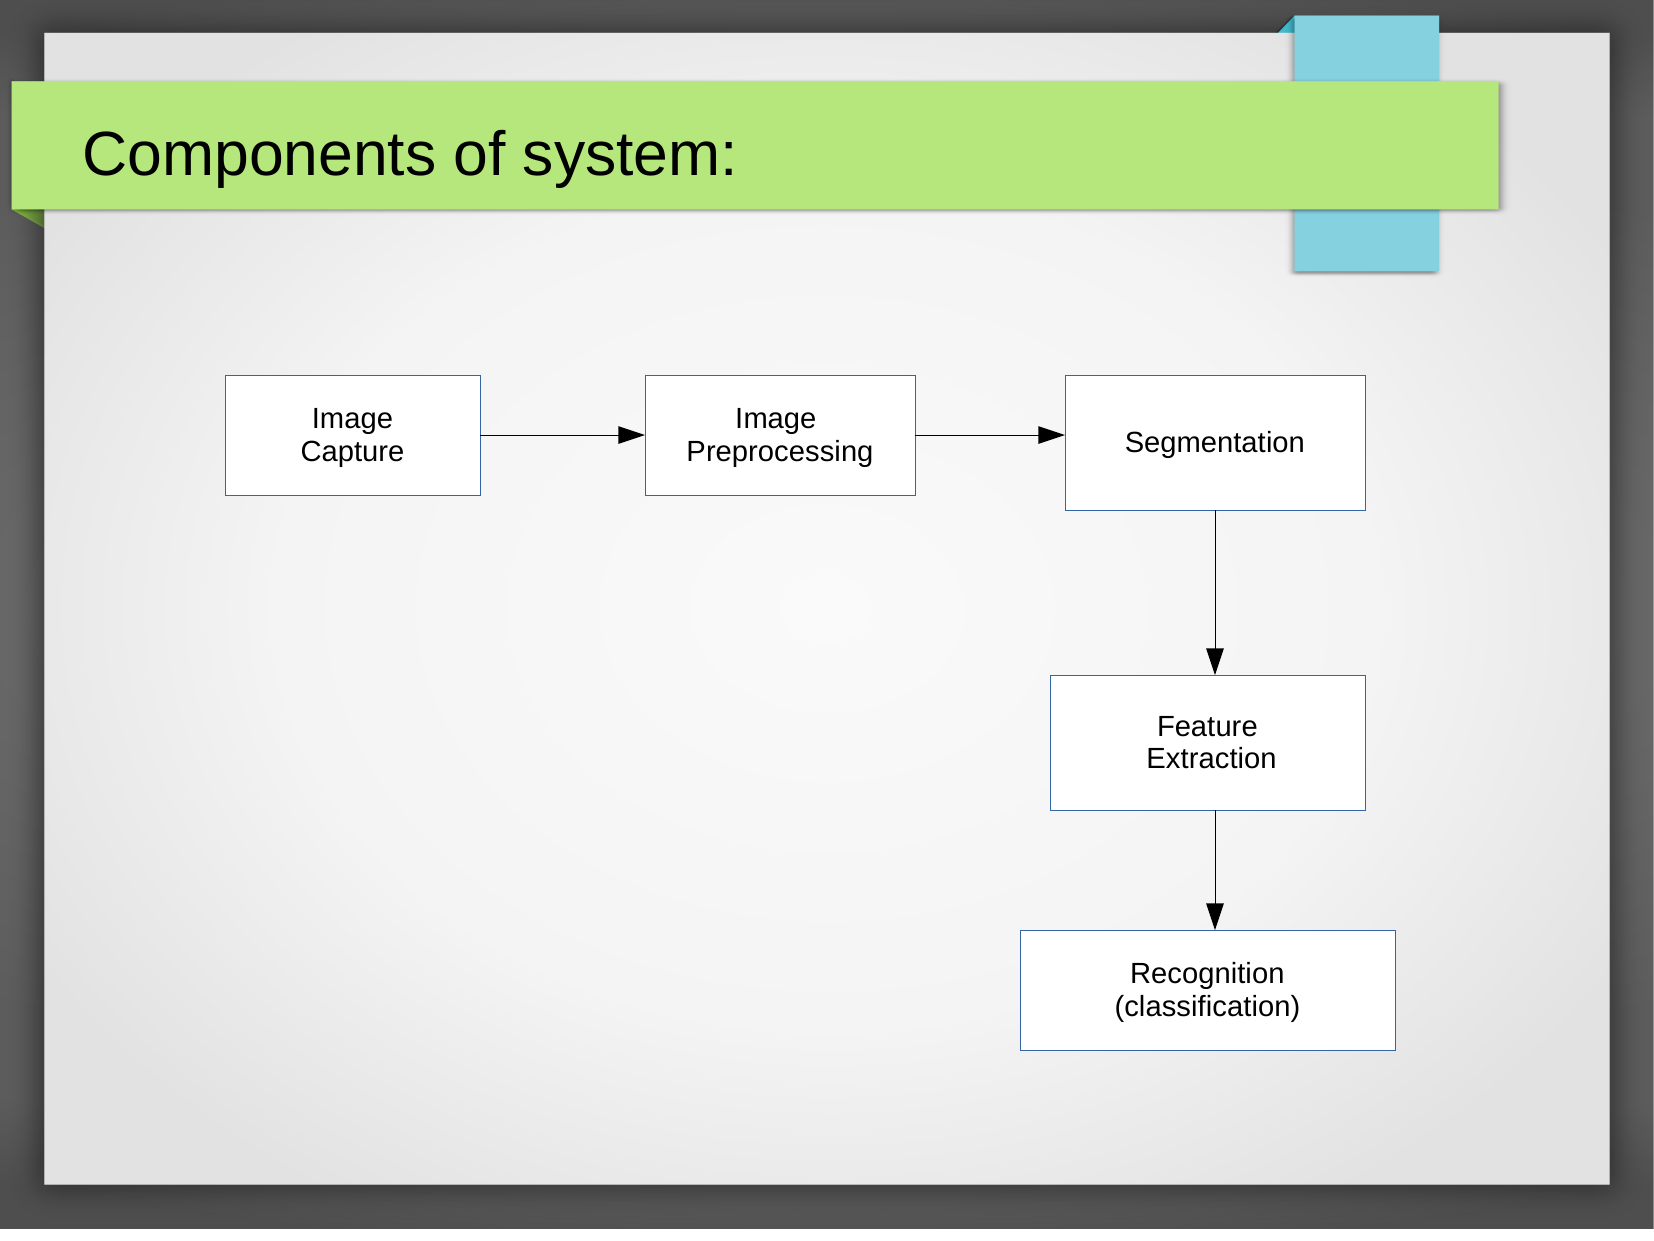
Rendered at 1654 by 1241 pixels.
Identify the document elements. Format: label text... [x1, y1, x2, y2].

text_box Feature Extraction [1050, 675, 1366, 811]
text_box Recognition (classification) [1020, 930, 1396, 1051]
text_box Segmentation [1065, 375, 1366, 511]
title Components of system: [82, 94, 1264, 213]
picture [0, 0, 1654, 1229]
text_box Image Preprocessing [645, 375, 916, 496]
text_box Image Capture [225, 375, 481, 496]
